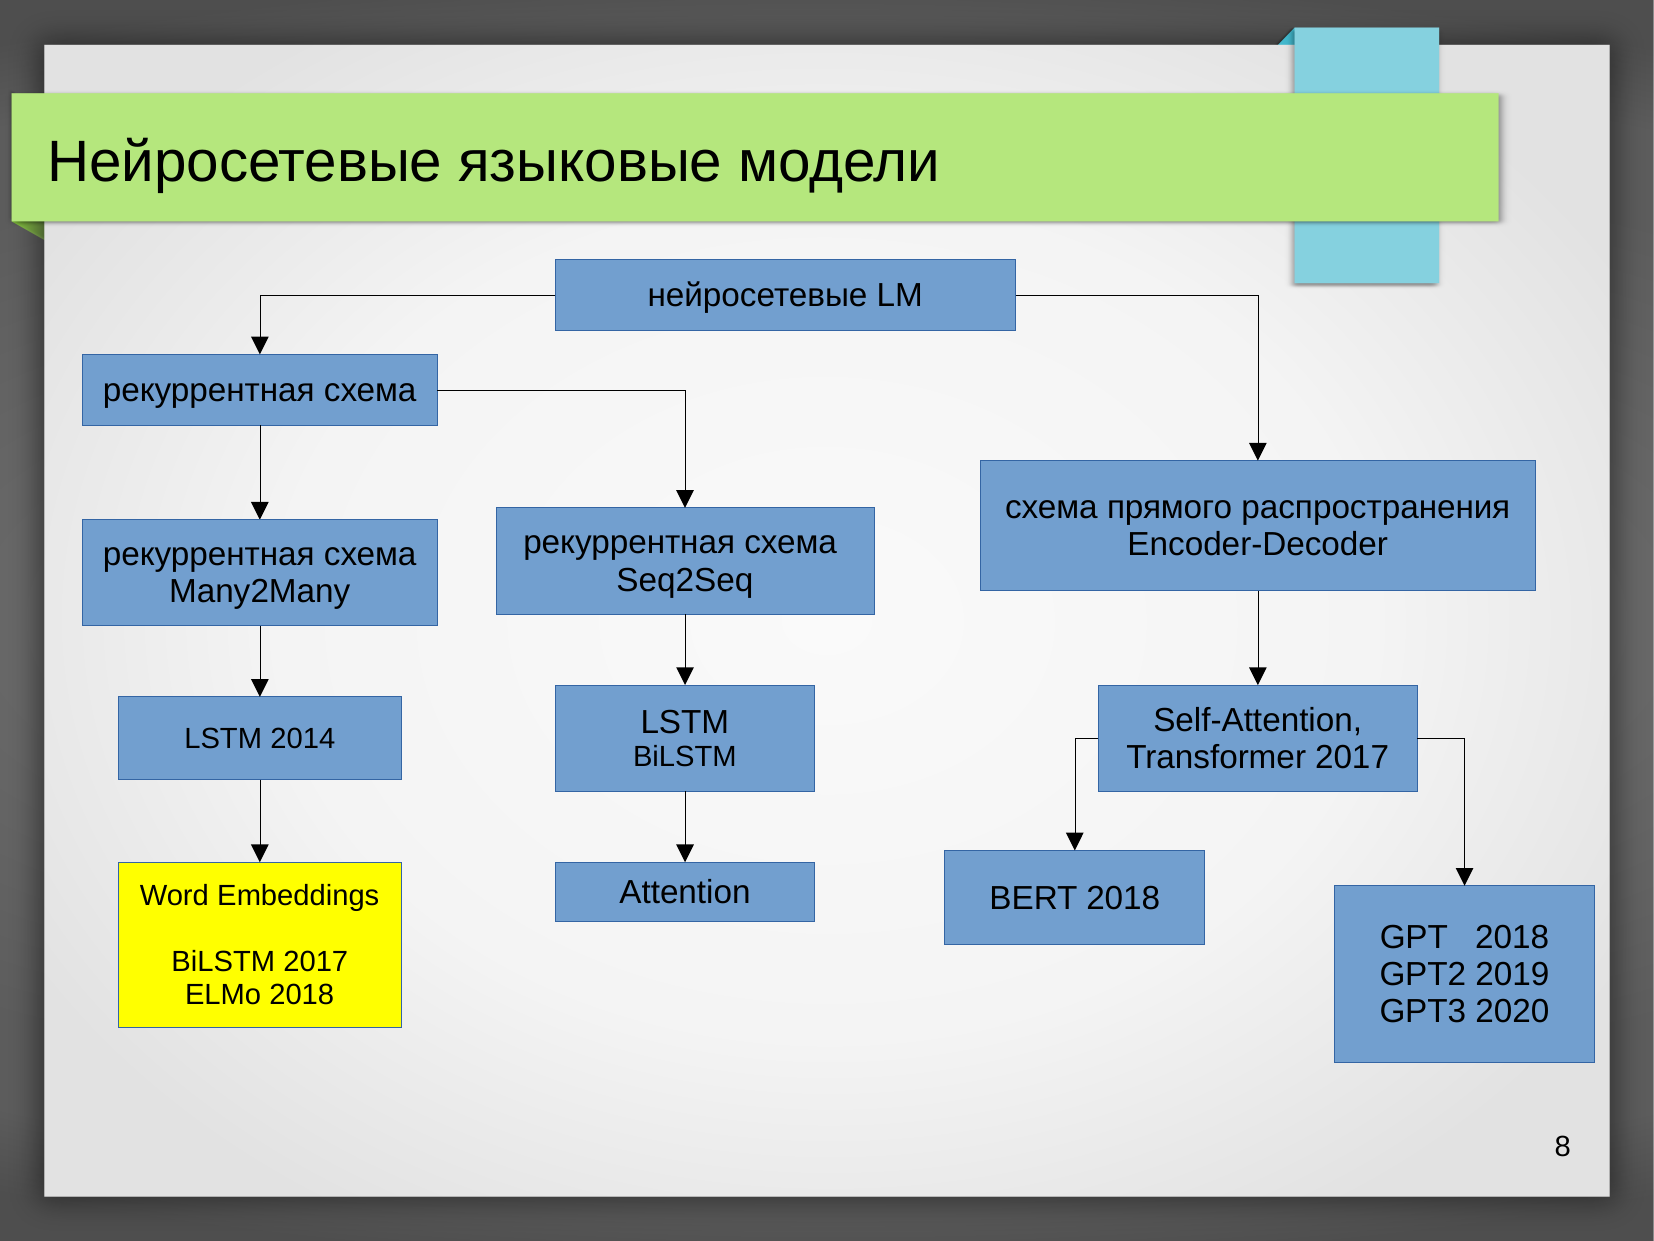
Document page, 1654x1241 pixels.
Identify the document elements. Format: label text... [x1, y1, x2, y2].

text_box LSTM 2014 [118, 696, 402, 780]
text_box схема прямого распространения Encoder-Decoder [980, 460, 1536, 591]
text_box рекуррентная схема Seq2Seq [496, 507, 875, 615]
text_box Self-Attention, Transformer 2017 [1098, 685, 1418, 792]
text_box рекуррентная схема Many2Many [82, 519, 438, 626]
picture [0, 0, 1654, 1241]
title Нейросетевые языковые модели [47, 121, 1241, 201]
text_box рекуррентная схема [82, 354, 438, 426]
text_box Word Embeddings BiLSTM 2017 ELMo 2018 [118, 862, 402, 1028]
text_box LSTM BiLSTM [555, 685, 815, 792]
text_box GPT 2018 GPT2 2019 GPT3 2020 [1334, 885, 1595, 1063]
text_box нейросетевые LM [555, 259, 1016, 331]
text_box BERT 2018 [944, 850, 1205, 945]
text_box Attention [555, 862, 815, 922]
